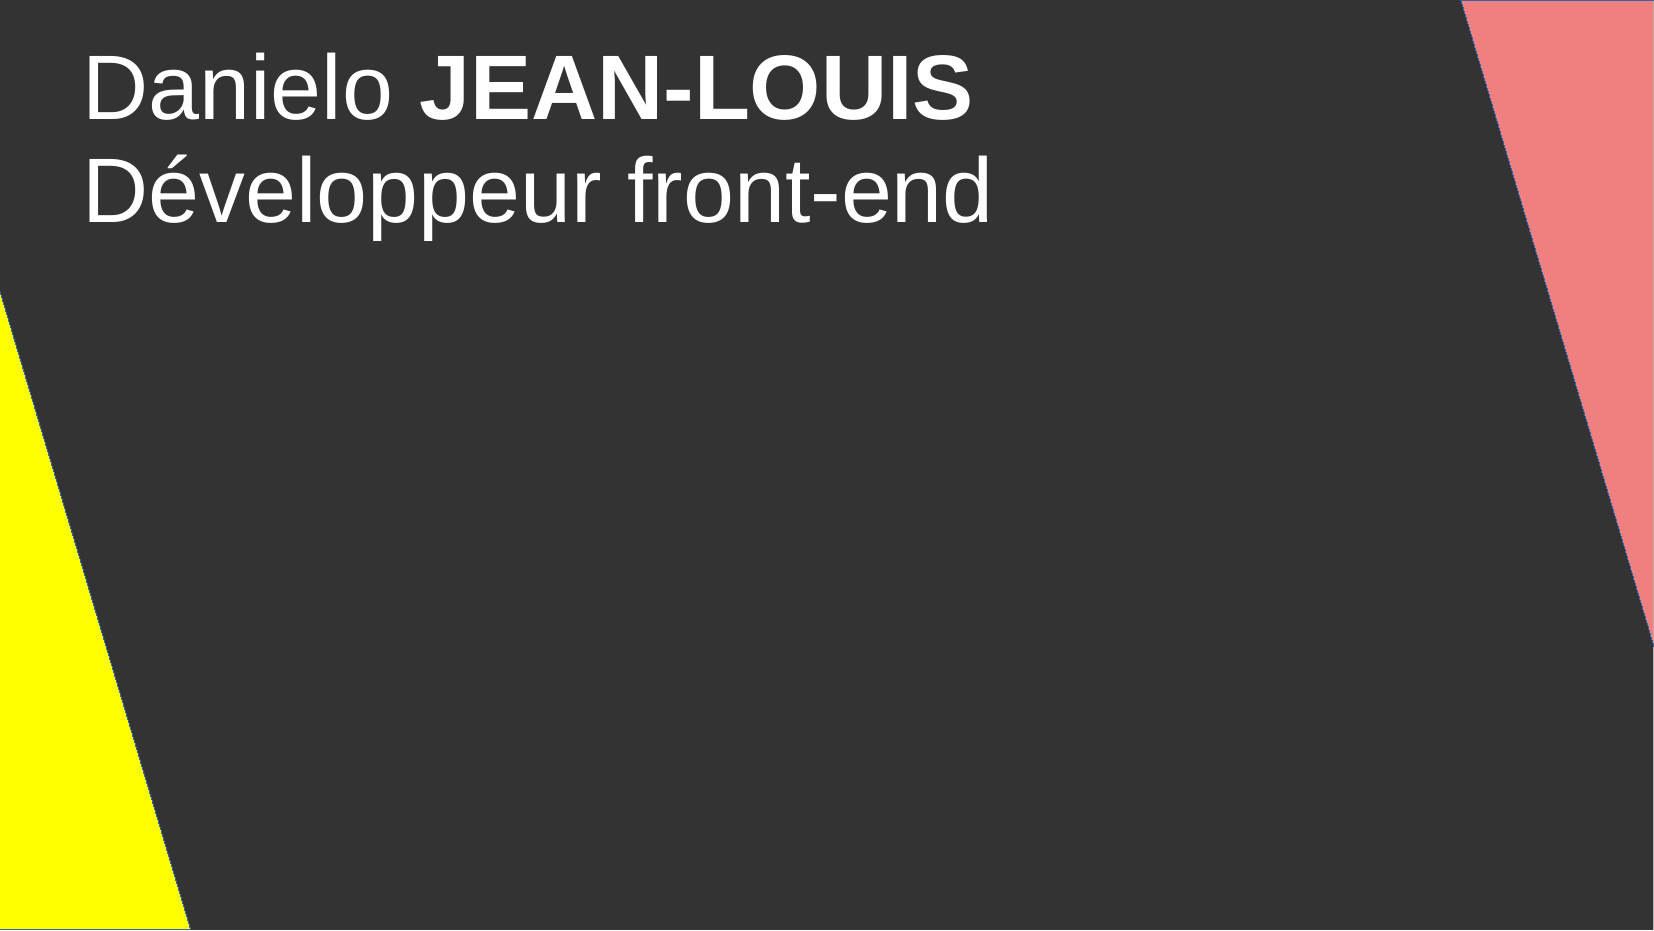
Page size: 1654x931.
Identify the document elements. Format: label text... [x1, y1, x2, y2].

text_box [1460, 0, 1654, 647]
text_box [0, 291, 191, 930]
subtitle Danielo JEAN-LOUIS Développeur front-end [82, 36, 1571, 758]
